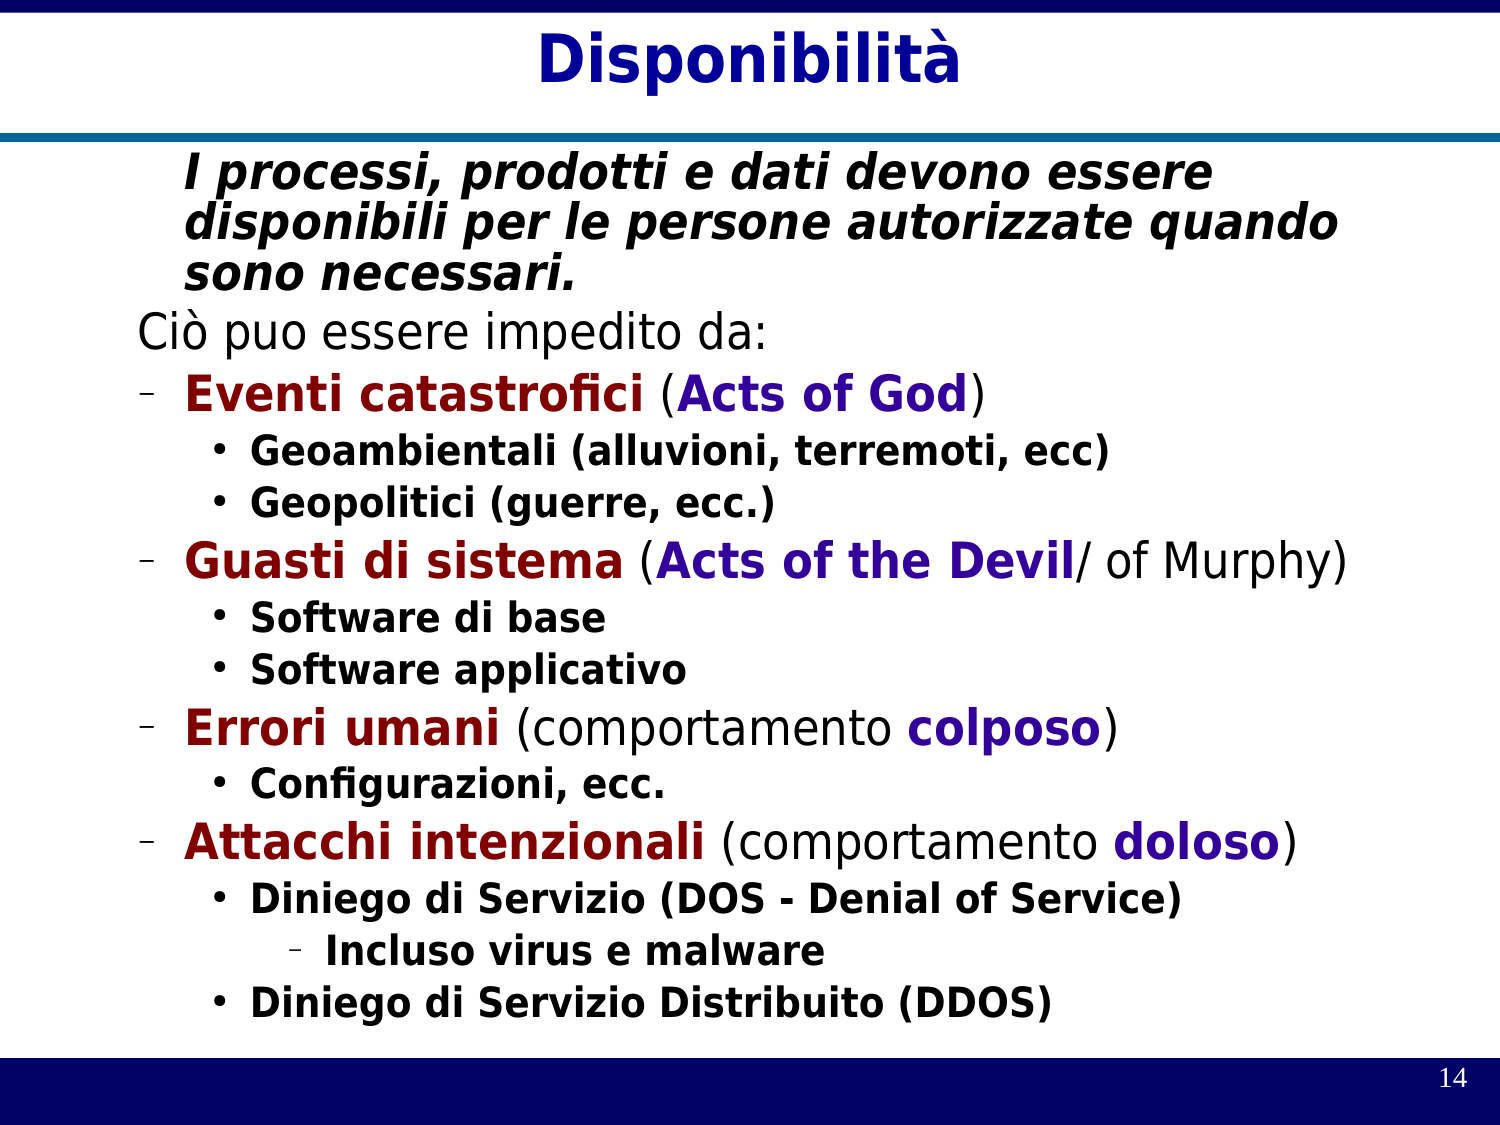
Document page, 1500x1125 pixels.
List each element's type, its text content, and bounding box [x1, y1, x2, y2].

title Disponibilità [62, 0, 1438, 126]
list I processi, prodotti e dati devono essere disponibili per le persone autorizzate quando sono necessari. Ciò puo essere impedito da: Eventi catastrofici (Acts of God) Geoambientali (alluvioni, terremoti, ecc) Geopolitici (guerre, ecc.) Guasti di sistema (Acts of the Devil/ of Murphy) Software di base Software applicativo Errori umani (comportamento colposo) Configurazioni, ecc. Attacchi intenzionali (comportamento doloso) Diniego di Servizio (DOS - Denial of Service) Incluso virus e malware Diniego di Servizio Distribuito (DDOS) [62, 150, 1438, 1035]
